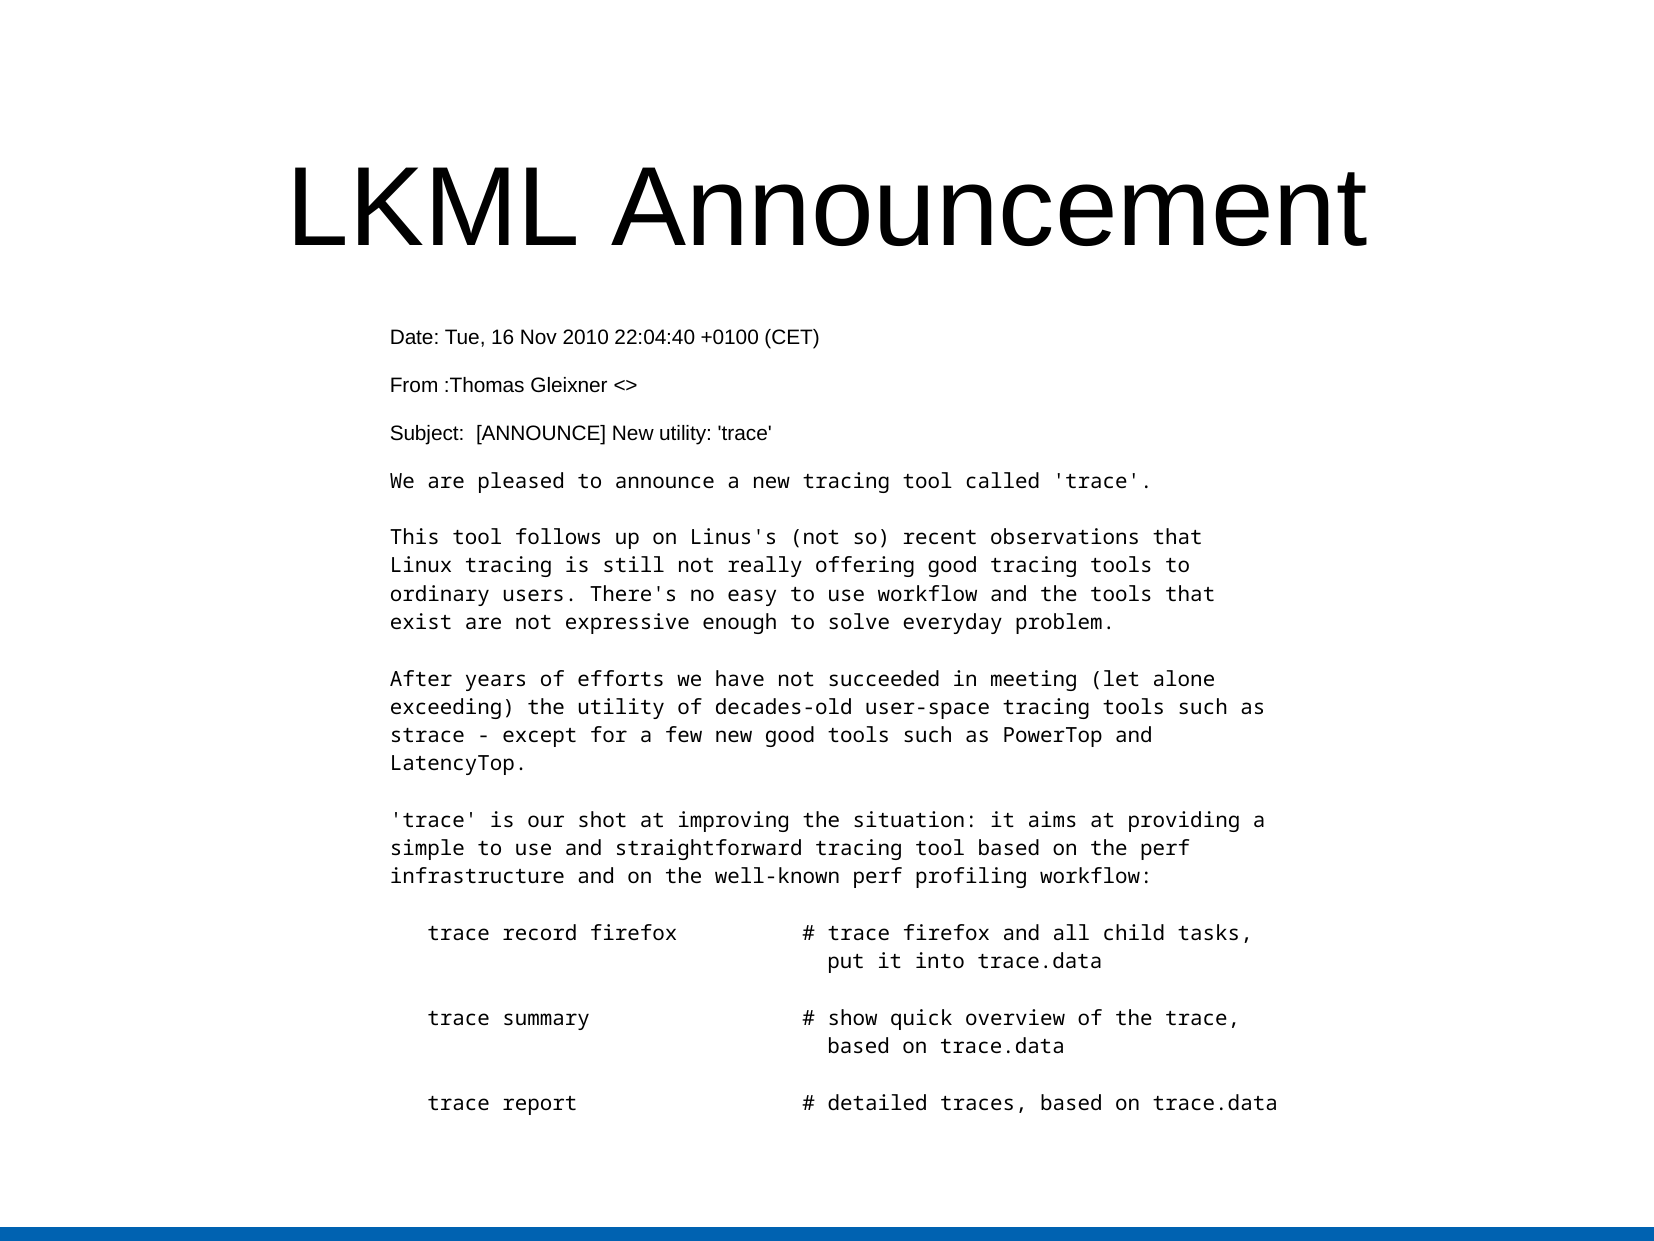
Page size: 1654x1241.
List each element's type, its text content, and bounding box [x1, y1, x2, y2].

text_box Date: Tue, 16 Nov 2010 22:04:40 +0100 (CET) From :Thomas Gleixner <> Subject: [ANNOUNCE] New utility: 'trace' We are pleased to announce a new tracing tool called 'trace'. This tool follows up on Linus's (not so) recent observations that Linux tracing is still not really offering good tracing tools to ordinary users. There's no easy to use workflow and the tools that exist are not expressive enough to solve everyday problem. After years of efforts we have not succeeded in meeting (let alone exceeding) the utility of decades-old user-space tracing tools such as strace - except for a few new good tools such as PowerTop and LatencyTop. 'trace' is our shot at improving the situation: it aims at providing a simple to use and straightforward tracing tool based on the perf infrastructure and on the well-known perf profiling workflow: trace record firefox # trace firefox and all child tasks, put it into trace.data trace summary # show quick overview of the trace, based on trace.data trace report # detailed traces, based on trace.data [375, 318, 1293, 1201]
title LKML Announcement [121, 110, 1534, 303]
